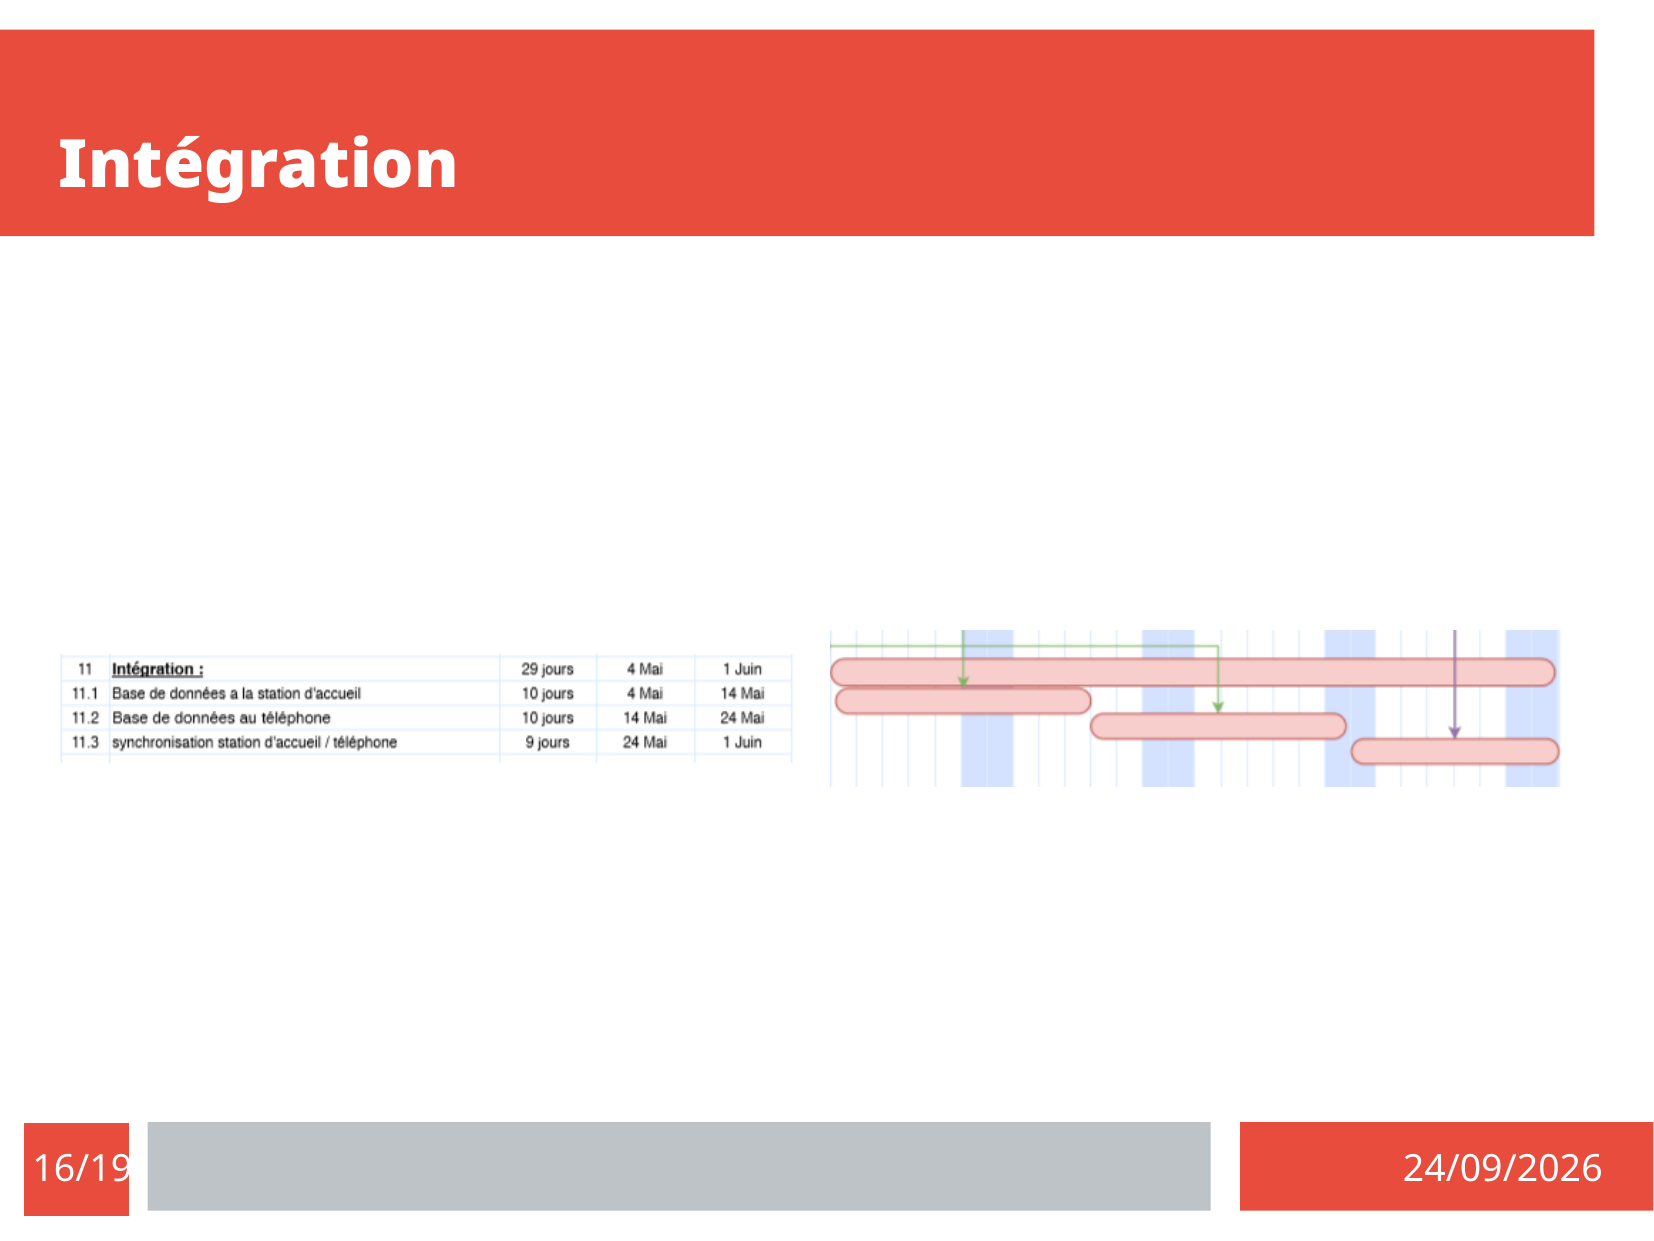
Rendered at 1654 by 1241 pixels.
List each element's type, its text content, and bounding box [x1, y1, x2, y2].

picture [58, 654, 794, 763]
title Intégration [59, 59, 1595, 207]
text_box 28/01/2020 [1388, 1133, 1634, 1196]
picture [830, 630, 1566, 787]
